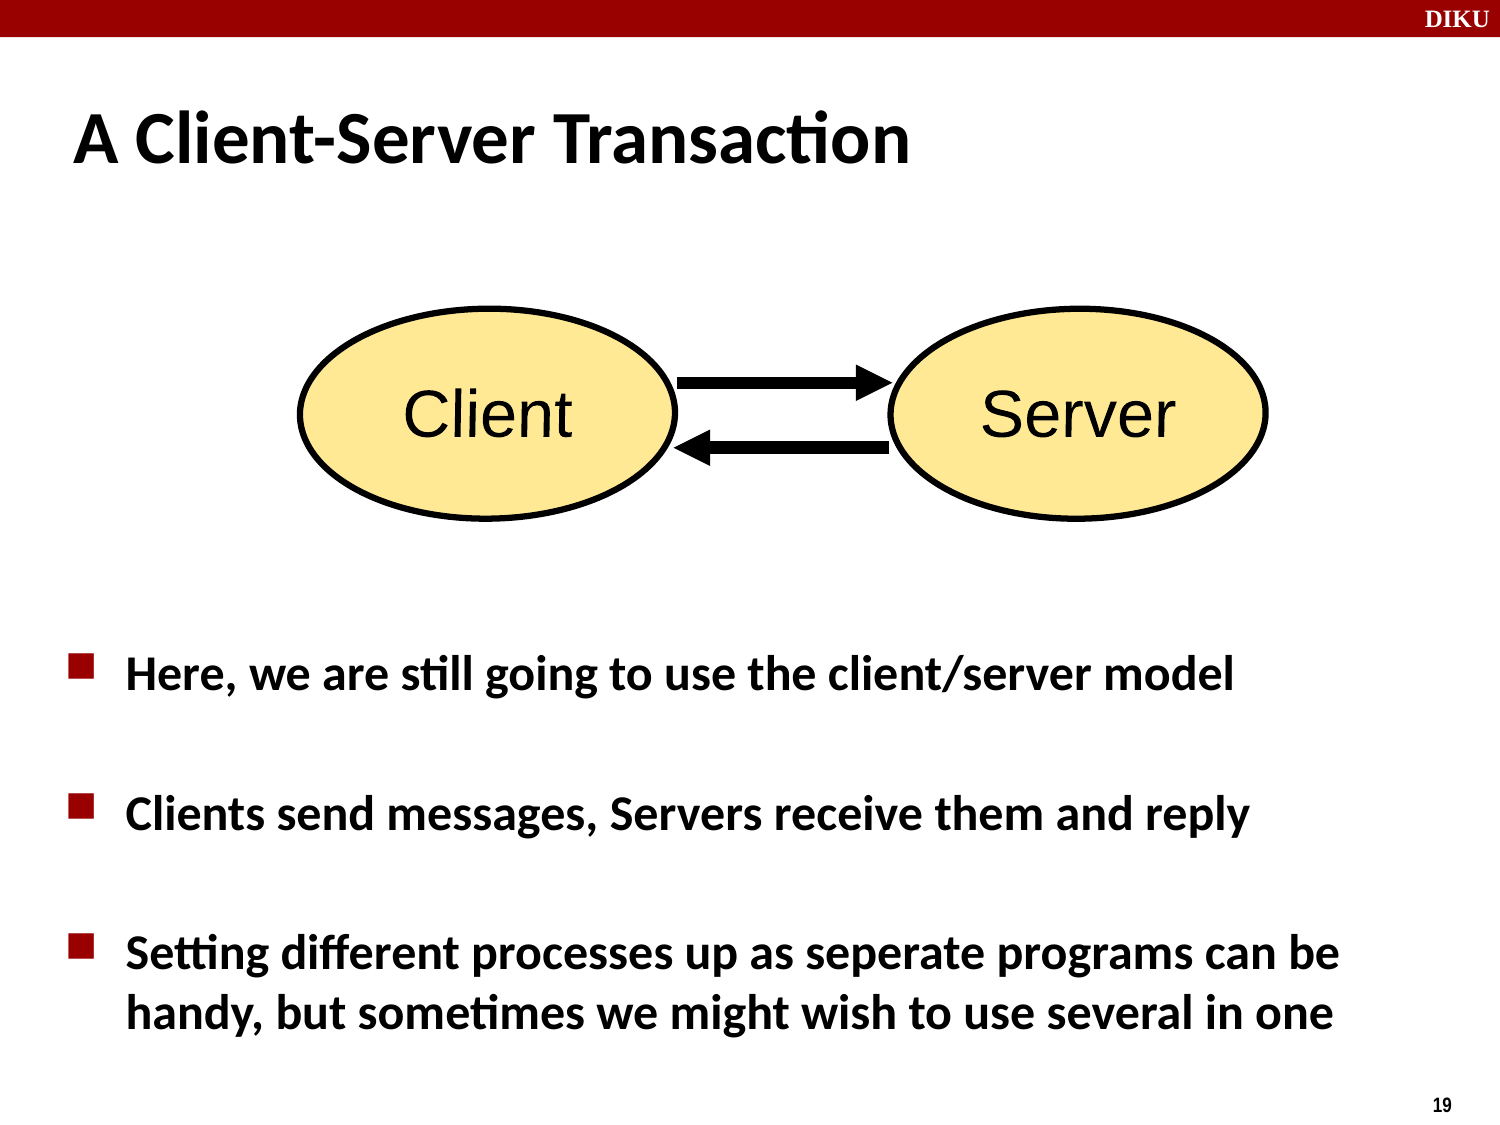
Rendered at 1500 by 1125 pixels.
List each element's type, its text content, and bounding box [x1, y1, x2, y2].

text_box Here, we are still going to use the client/server model Clients send messages, Servers receive them and reply Setting different processes up as seperate programs can be handy, but sometimes we might wish to use several in one [54, 632, 1400, 1056]
text_box A Client-Server Transaction [58, 71, 1304, 197]
text_box Server [890, 308, 1266, 519]
text_box Client [299, 308, 676, 519]
